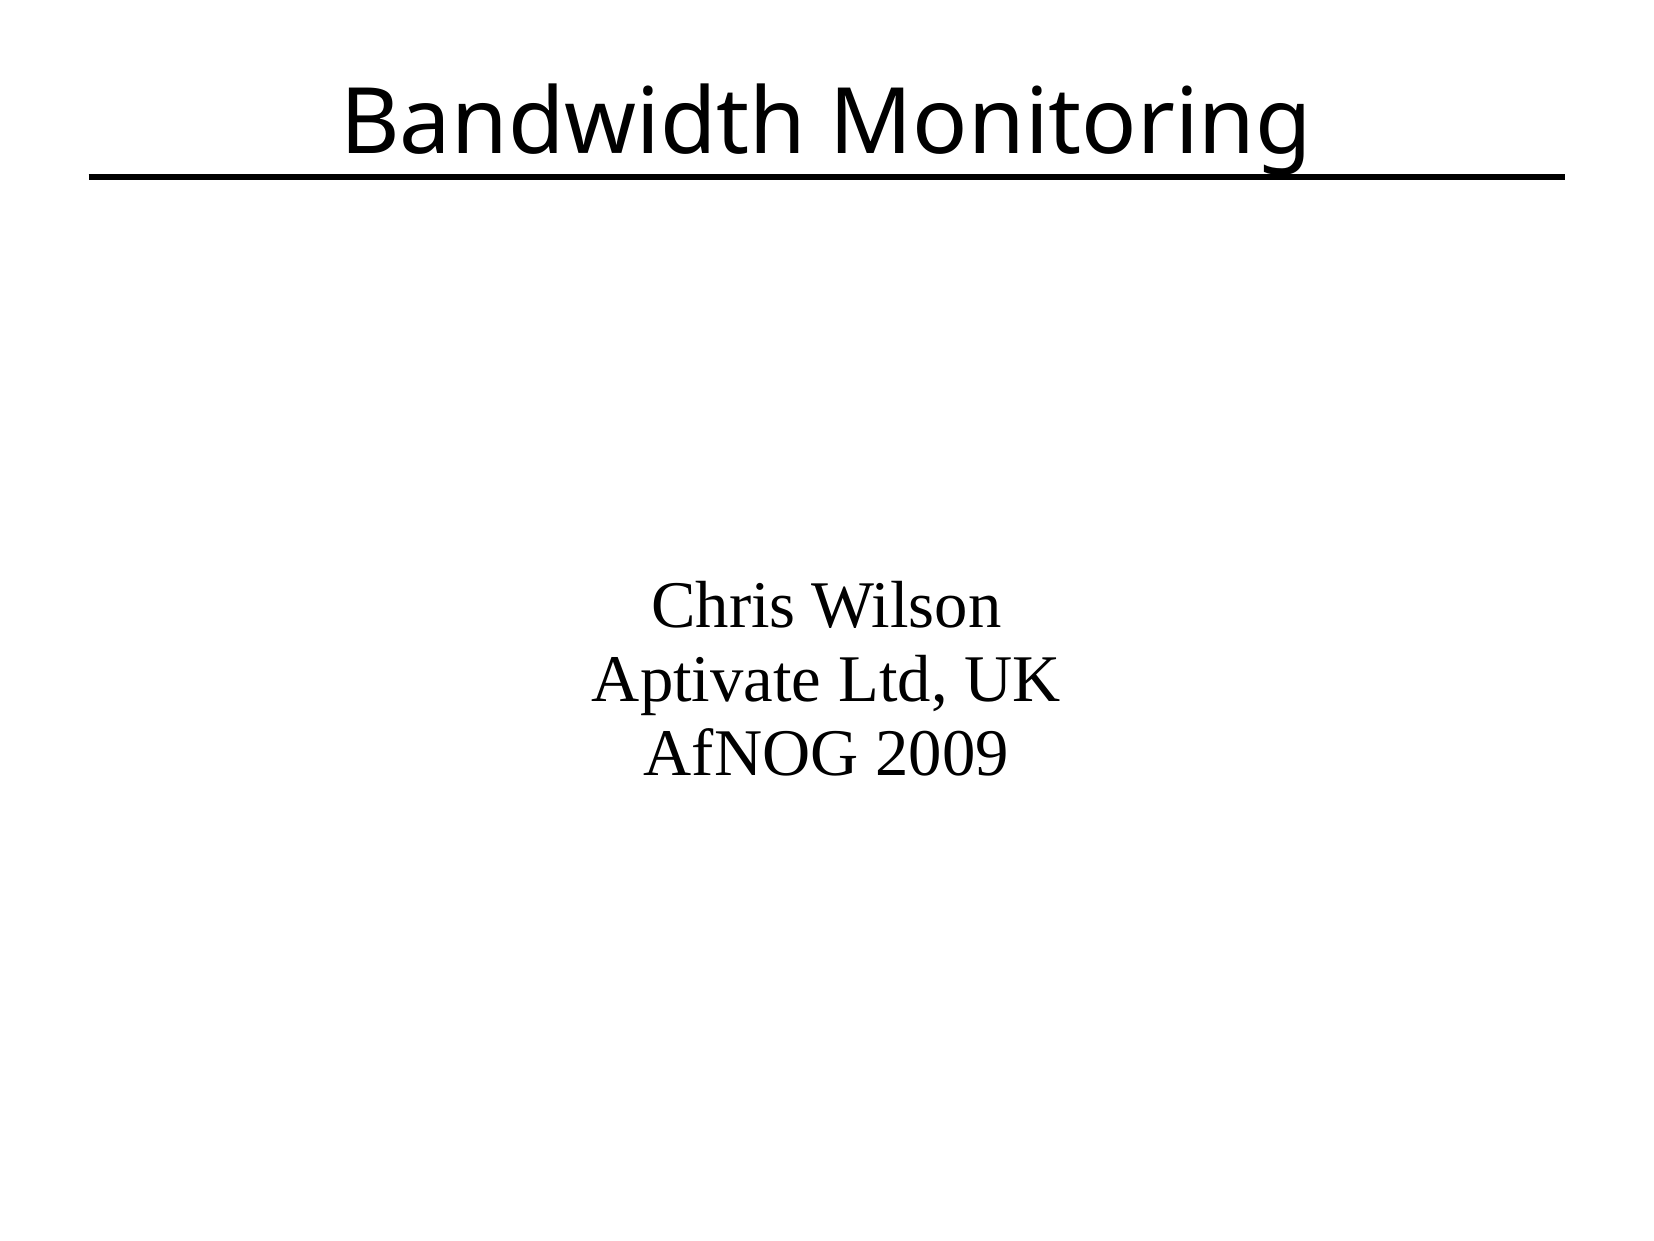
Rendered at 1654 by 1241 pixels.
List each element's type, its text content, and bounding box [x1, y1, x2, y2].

title Bandwidth Monitoring [82, 29, 1571, 207]
subtitle Chris Wilson Aptivate Ltd, UK AfNOG 2009 [82, 236, 1571, 1123]
